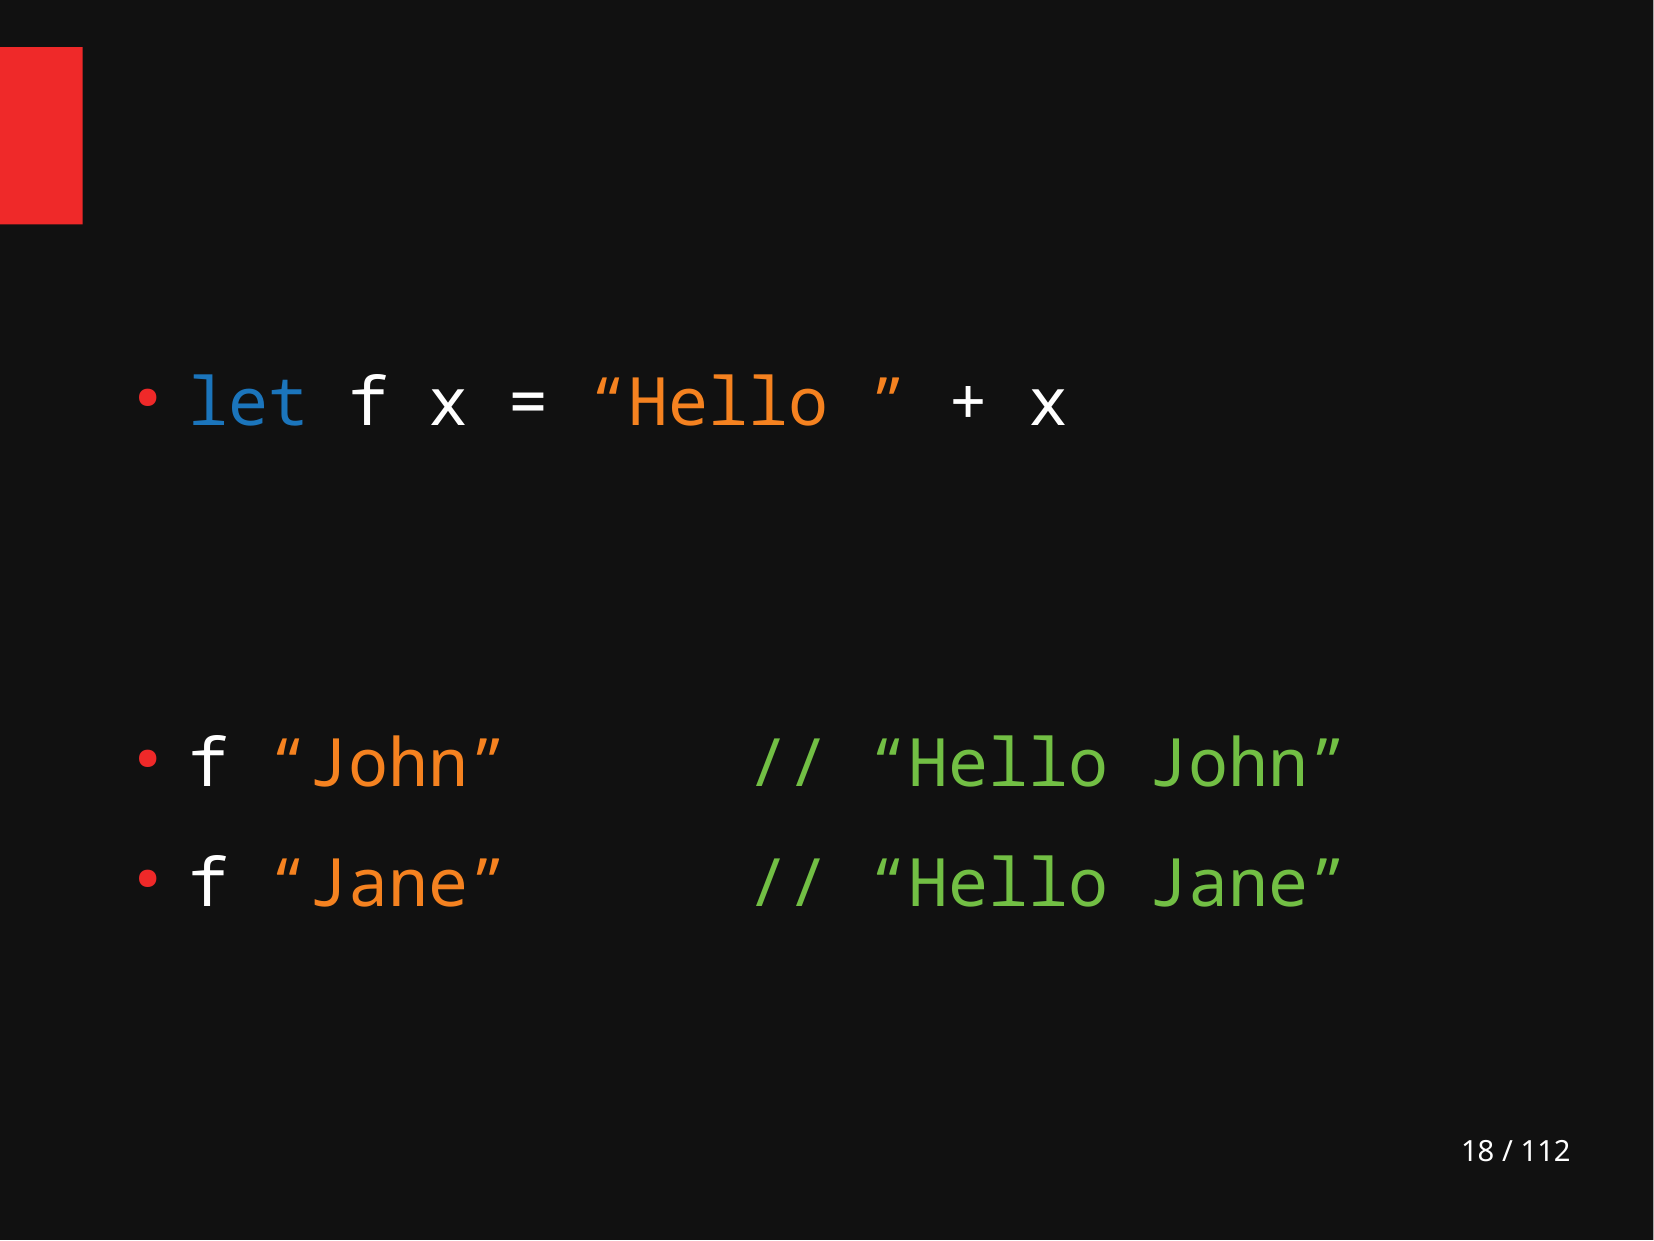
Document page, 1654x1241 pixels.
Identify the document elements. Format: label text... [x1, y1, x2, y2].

list let f x = “Hello ” + x f “John” // “Hello John” f “Jane” // “Hello Jane” [118, 354, 1536, 1074]
